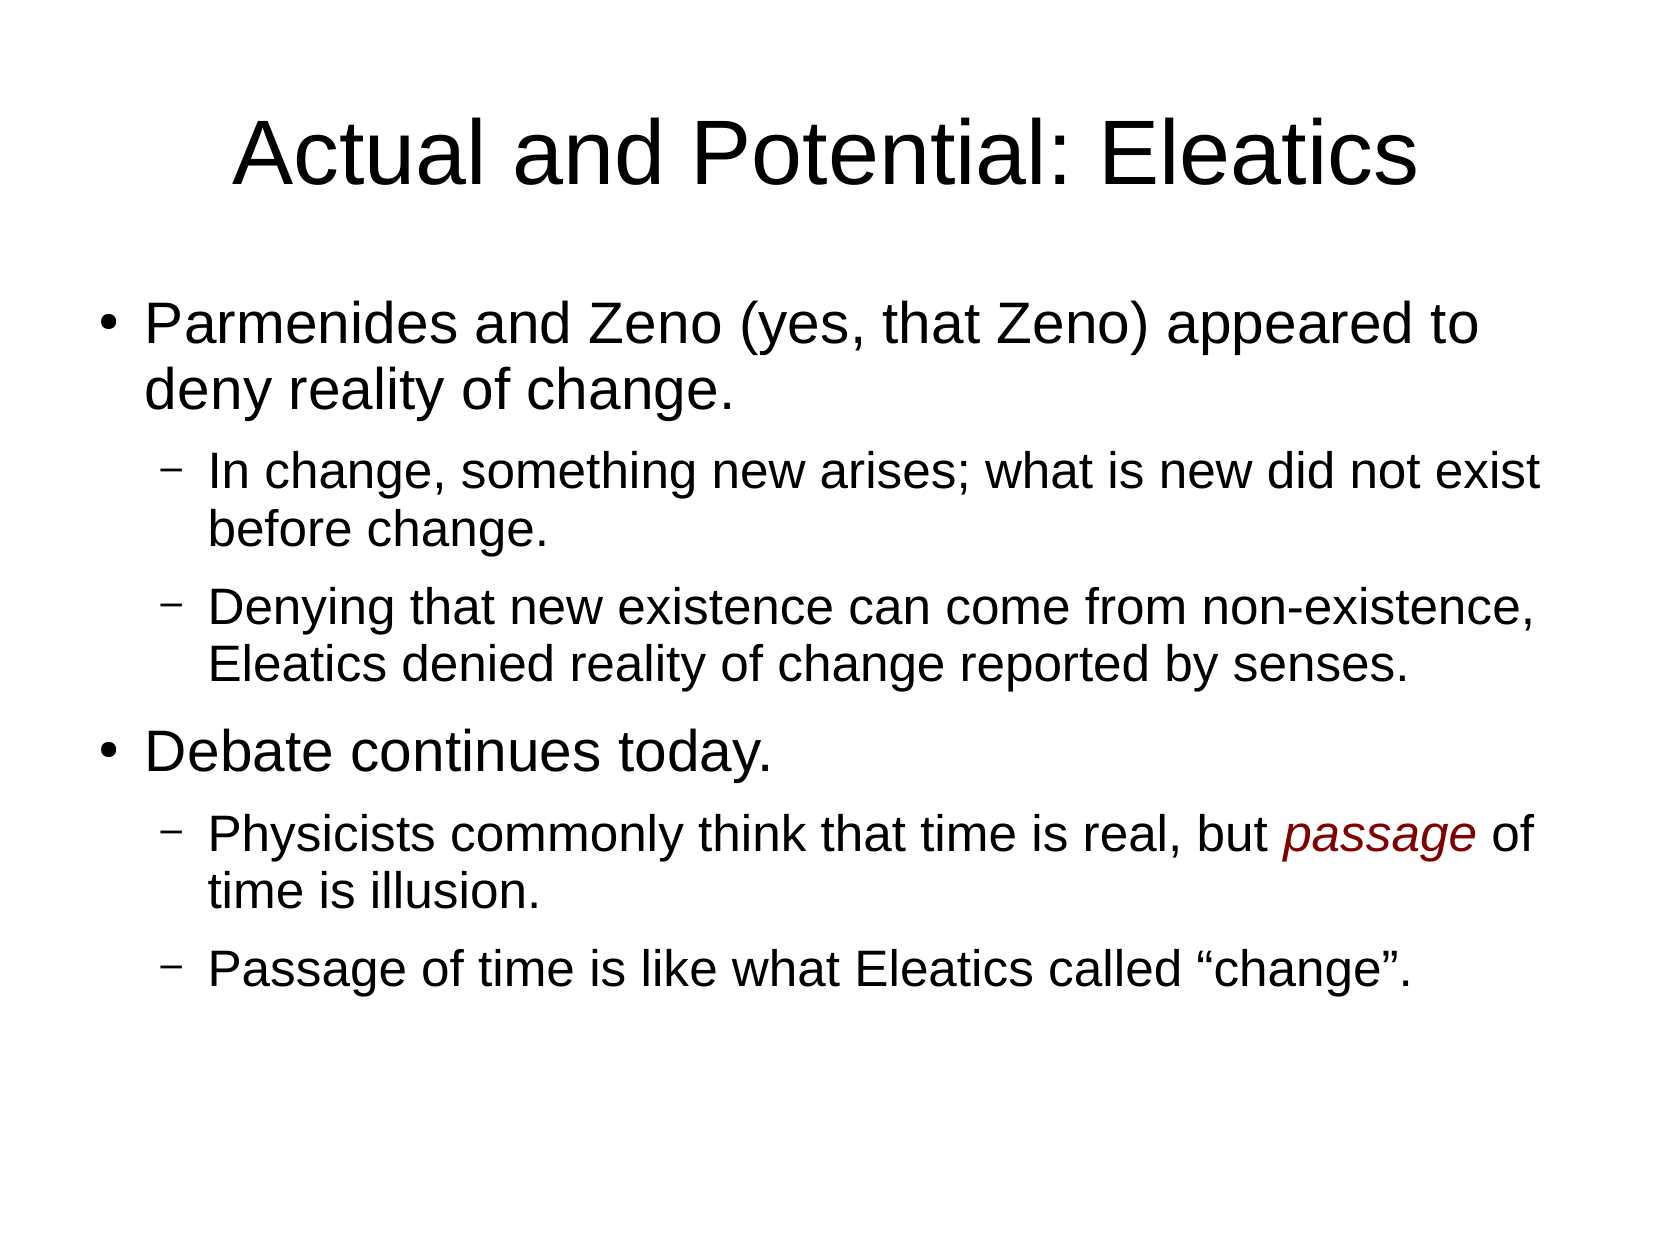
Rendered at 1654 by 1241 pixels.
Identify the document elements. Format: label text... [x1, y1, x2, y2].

list Parmenides and Zeno (yes, that Zeno) appeared to deny reality of change. In change, something new arises; what is new did not exist before change. Denying that new existence can come from non-existence, Eleatics denied reality of change reported by senses. Debate continues today. Physicists commonly think that time is real, but passage of time is illusion. Passage of time is like what Eleatics called “change”. [82, 290, 1571, 1010]
title Actual and Potential: Eleatics [82, 49, 1571, 257]
